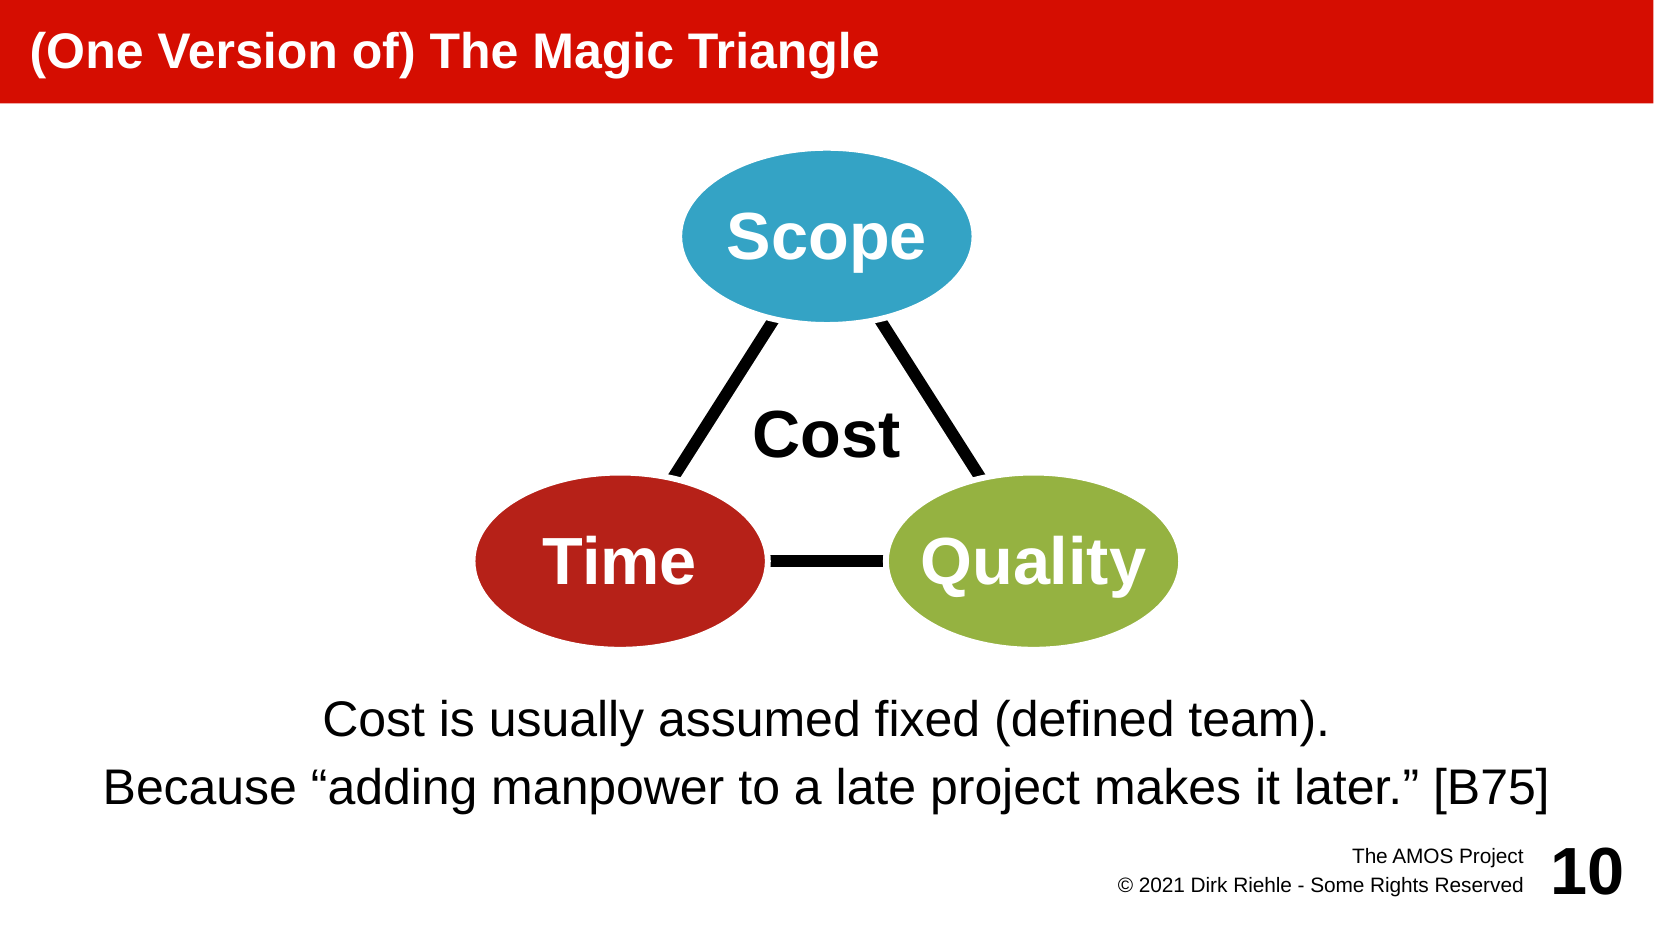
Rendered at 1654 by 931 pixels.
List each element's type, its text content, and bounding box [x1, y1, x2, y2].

text_box Quality [885, 472, 1182, 650]
text_box Cost [679, 330, 975, 538]
text_box Scope [679, 147, 975, 325]
text_box Cost is usually assumed fixed (defined team). Because “adding manpower to a late project makes it later.” [B75] [29, 575, 1625, 931]
title (One Version of) The Magic Triangle [0, 0, 1654, 104]
text_box Time [472, 472, 768, 650]
